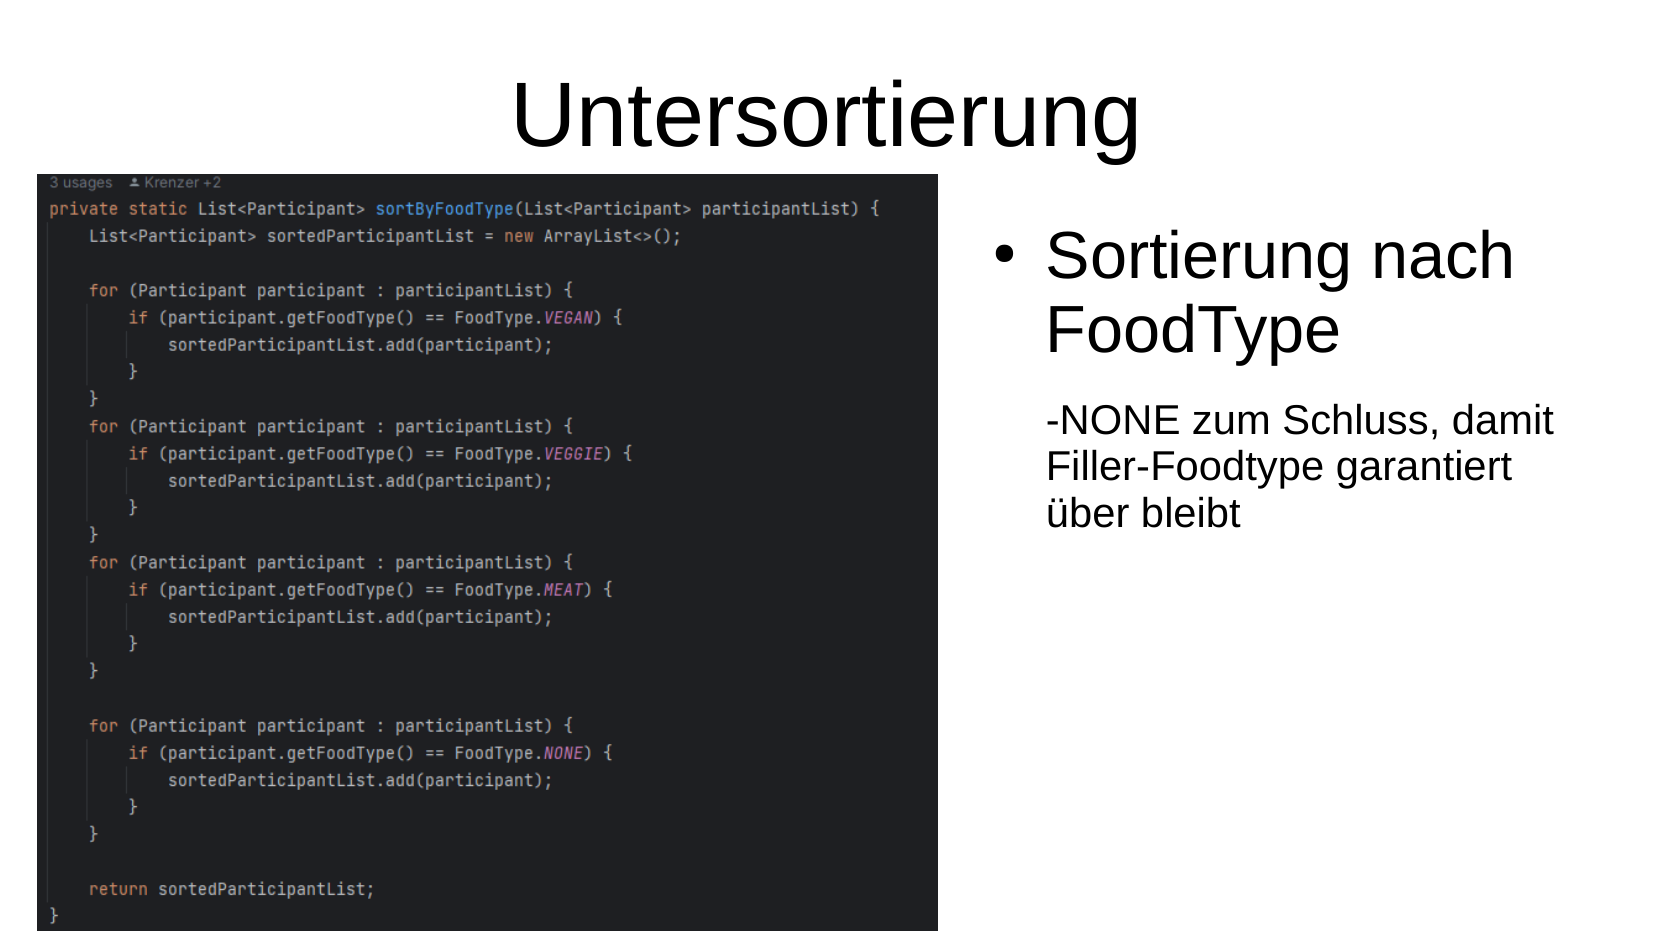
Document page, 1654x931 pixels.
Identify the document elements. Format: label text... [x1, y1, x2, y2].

title Untersortierung [82, 37, 1571, 193]
list Sortierung nach FoodType -NONE zum Schluss, damit Filler-Foodtype garantiert über bleibt [975, 217, 1571, 758]
picture [37, 174, 938, 931]
